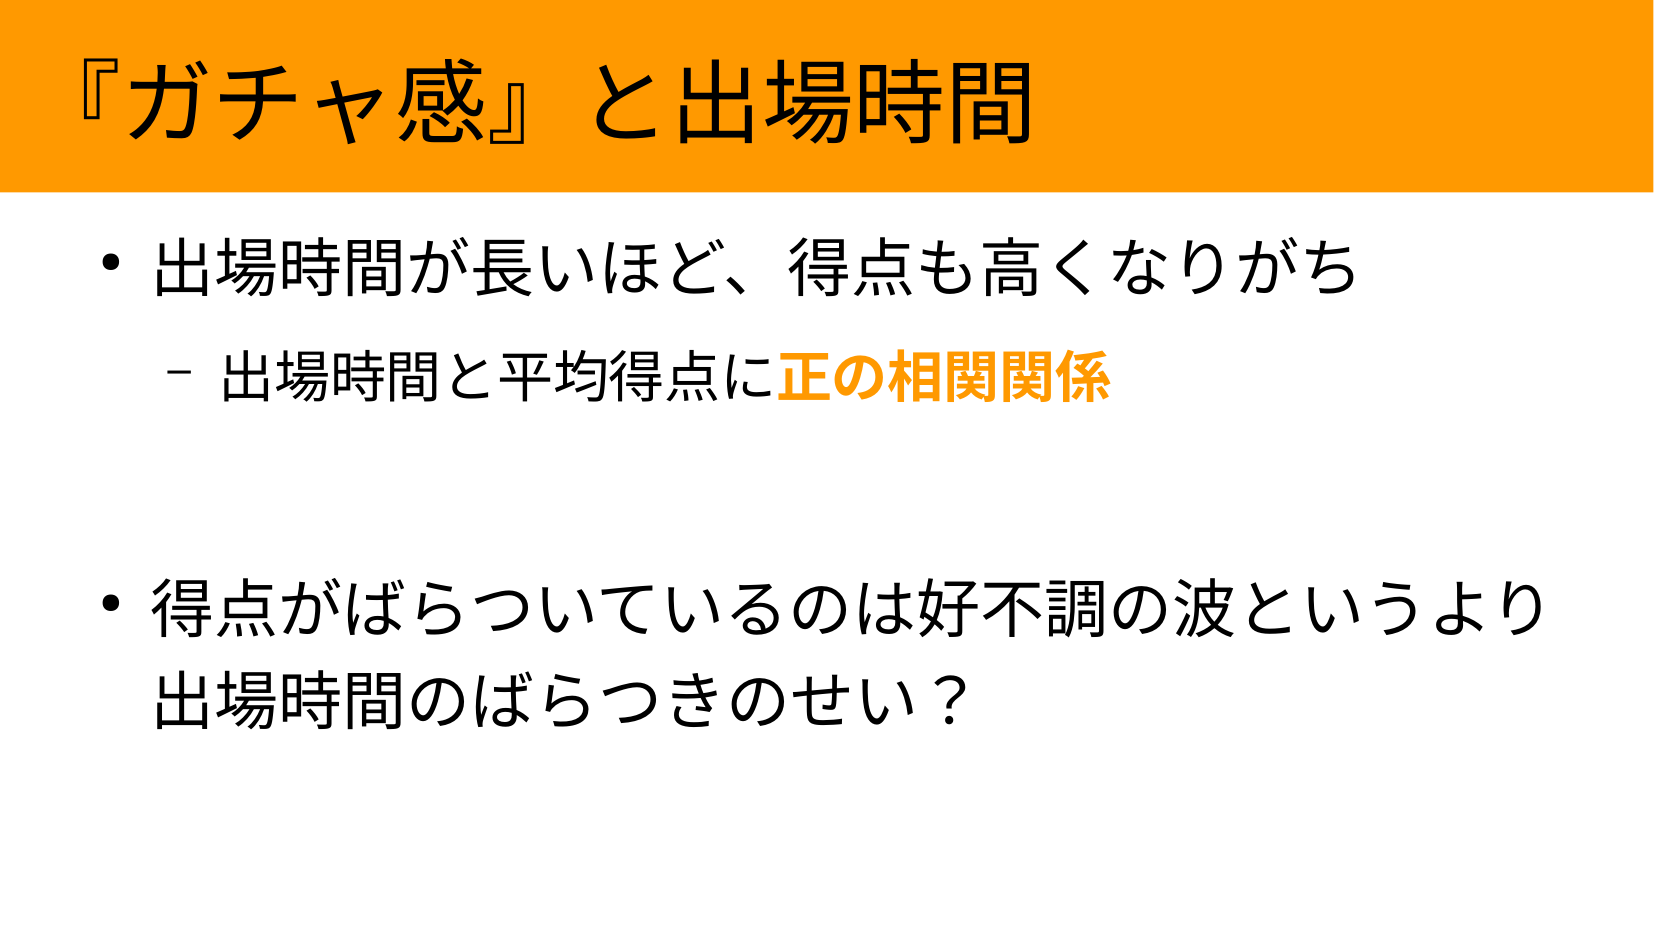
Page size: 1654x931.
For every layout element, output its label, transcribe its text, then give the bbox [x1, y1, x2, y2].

list 出場時間が長いほど、得点も高くなりがち 出場時間と平均得点に正の相関関係 得点がばらついているのは好不調の波というより 出場時間のばらつきのせい？ [82, 217, 1571, 758]
title 『ガチャ感』と出場時間 [0, 0, 1654, 193]
